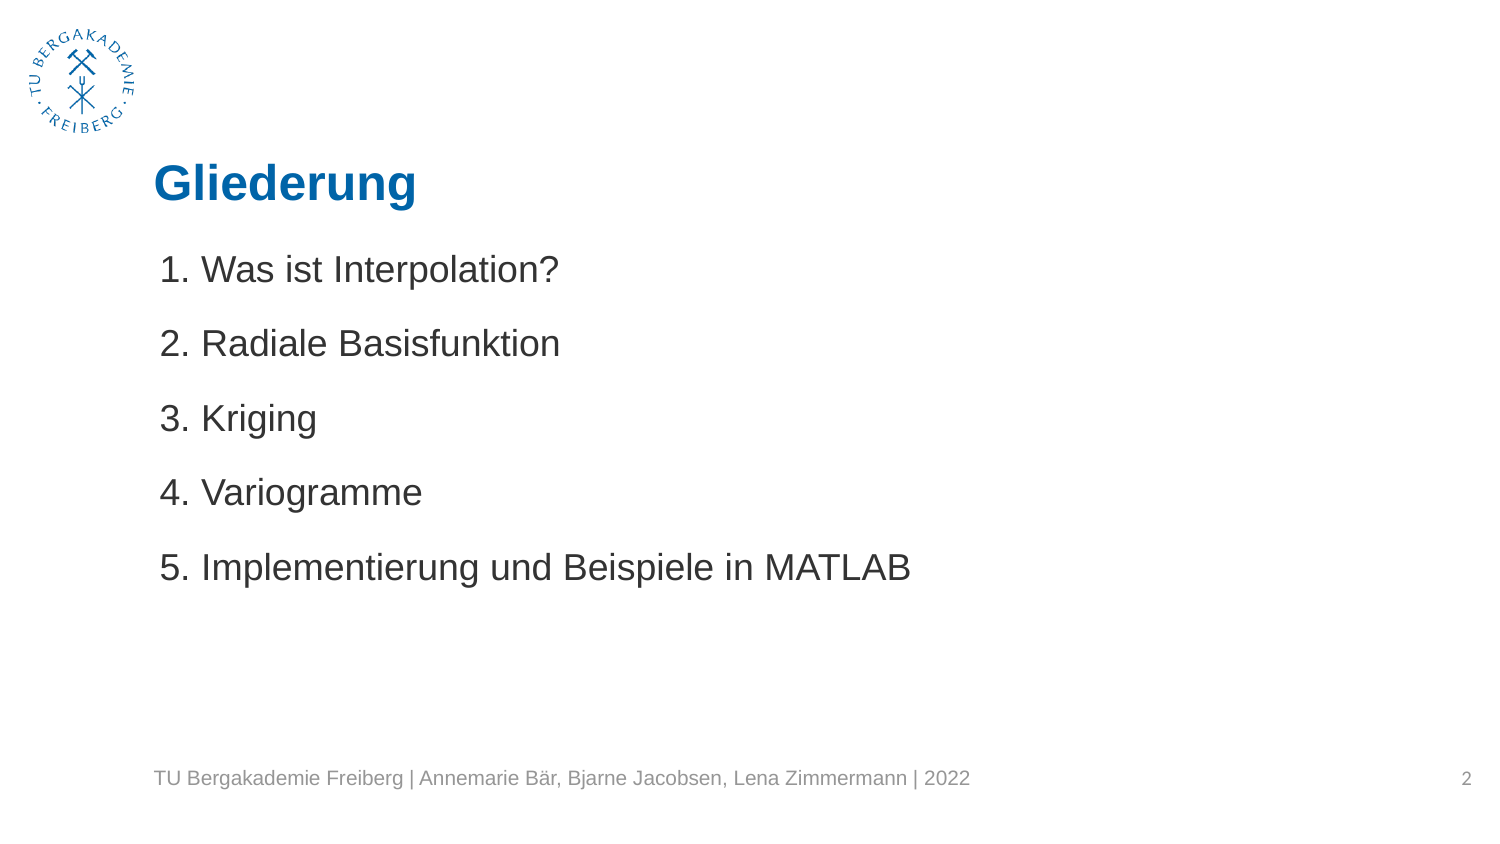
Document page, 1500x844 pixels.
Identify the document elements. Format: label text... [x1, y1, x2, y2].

slide_number <Foliennummer> [1352, 764, 1473, 825]
list 1. Was ist Interpolation? 2. Radiale Basisfunktion 3. Kriging 4. Variogramme 5. Implementierung und Beispiele in MATLAB [88, 244, 1288, 706]
picture [29, 29, 134, 133]
list Gliederung [153, 150, 1353, 221]
footer TU Bergakademie Freiberg | Annemarie Bär, Bjarne Jacobsen, Lena Zimmermann | 2022 [153, 764, 1353, 824]
